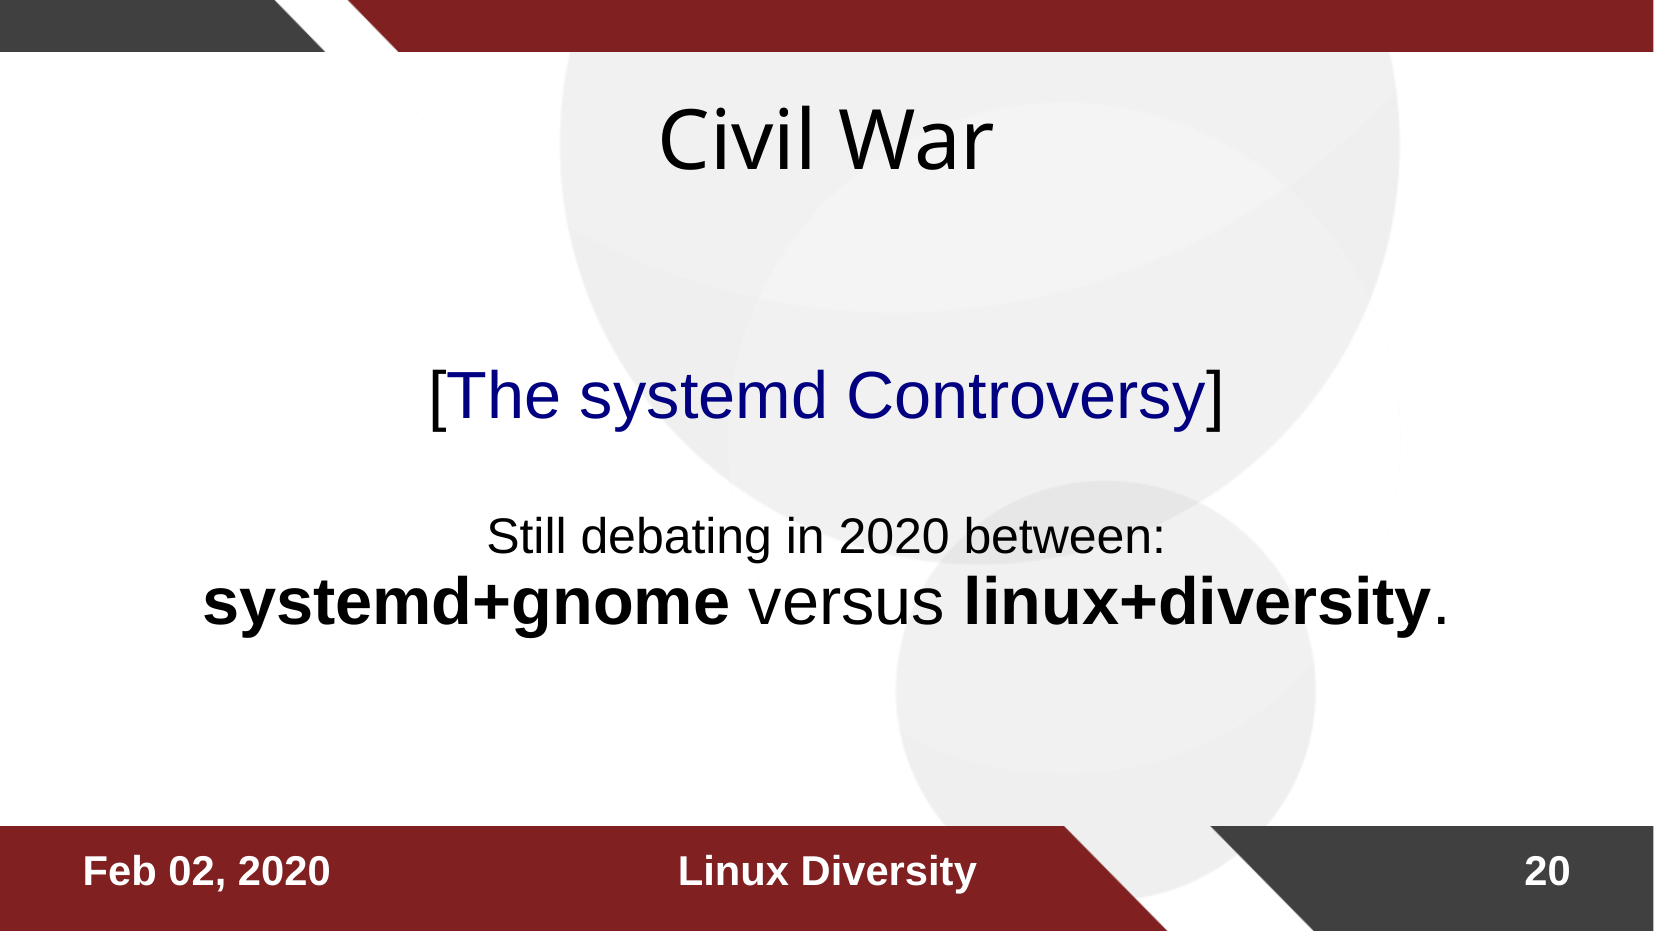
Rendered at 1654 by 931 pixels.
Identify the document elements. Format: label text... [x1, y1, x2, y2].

picture [0, 826, 1654, 931]
picture [0, 0, 1654, 52]
subtitle [The systemd Controversy] Still debating in 2020 between: systemd+gnome versus linux+diversity. [82, 239, 1571, 757]
title Civil War [82, 59, 1571, 216]
